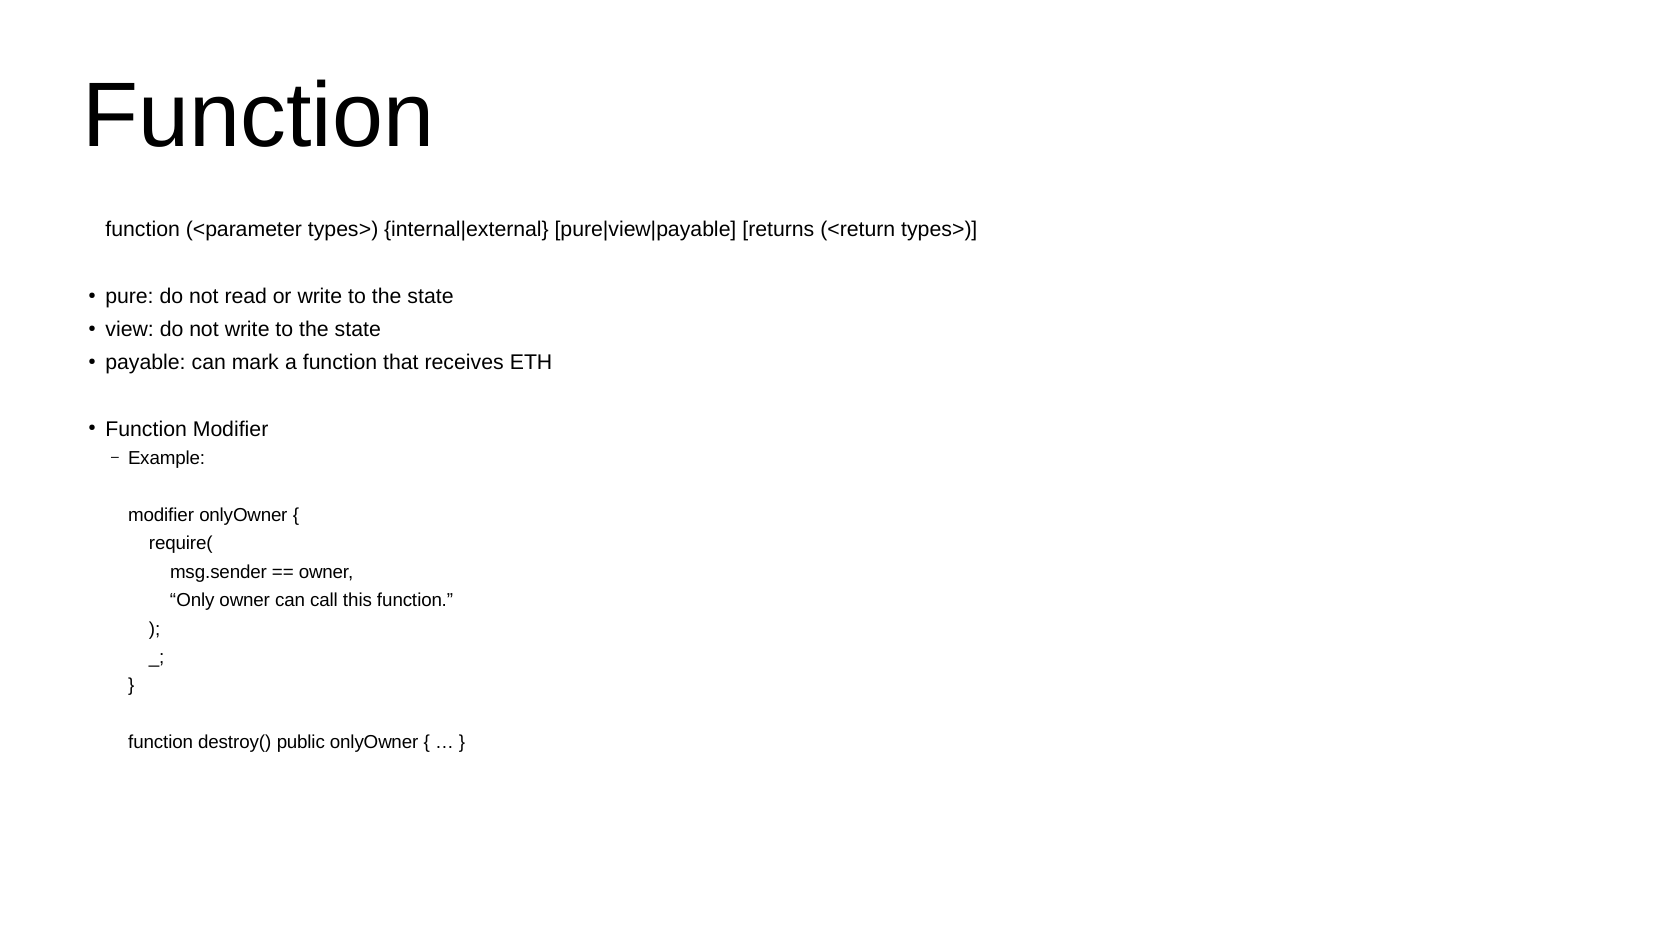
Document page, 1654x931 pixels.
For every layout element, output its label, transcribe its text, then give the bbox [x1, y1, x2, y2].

list function (<parameter types>) {internal|external} [pure|view|payable] [returns (<return types>)] pure: do not read or write to the state view: do not write to the state payable: can mark a function that receives ETH Function Modifier Example: modifier onlyOwner { require( msg.sender == owner, “Only owner can call this function.” ); _; } function destroy() public onlyOwner { … } [82, 217, 1571, 758]
title Function [82, 37, 1571, 193]
